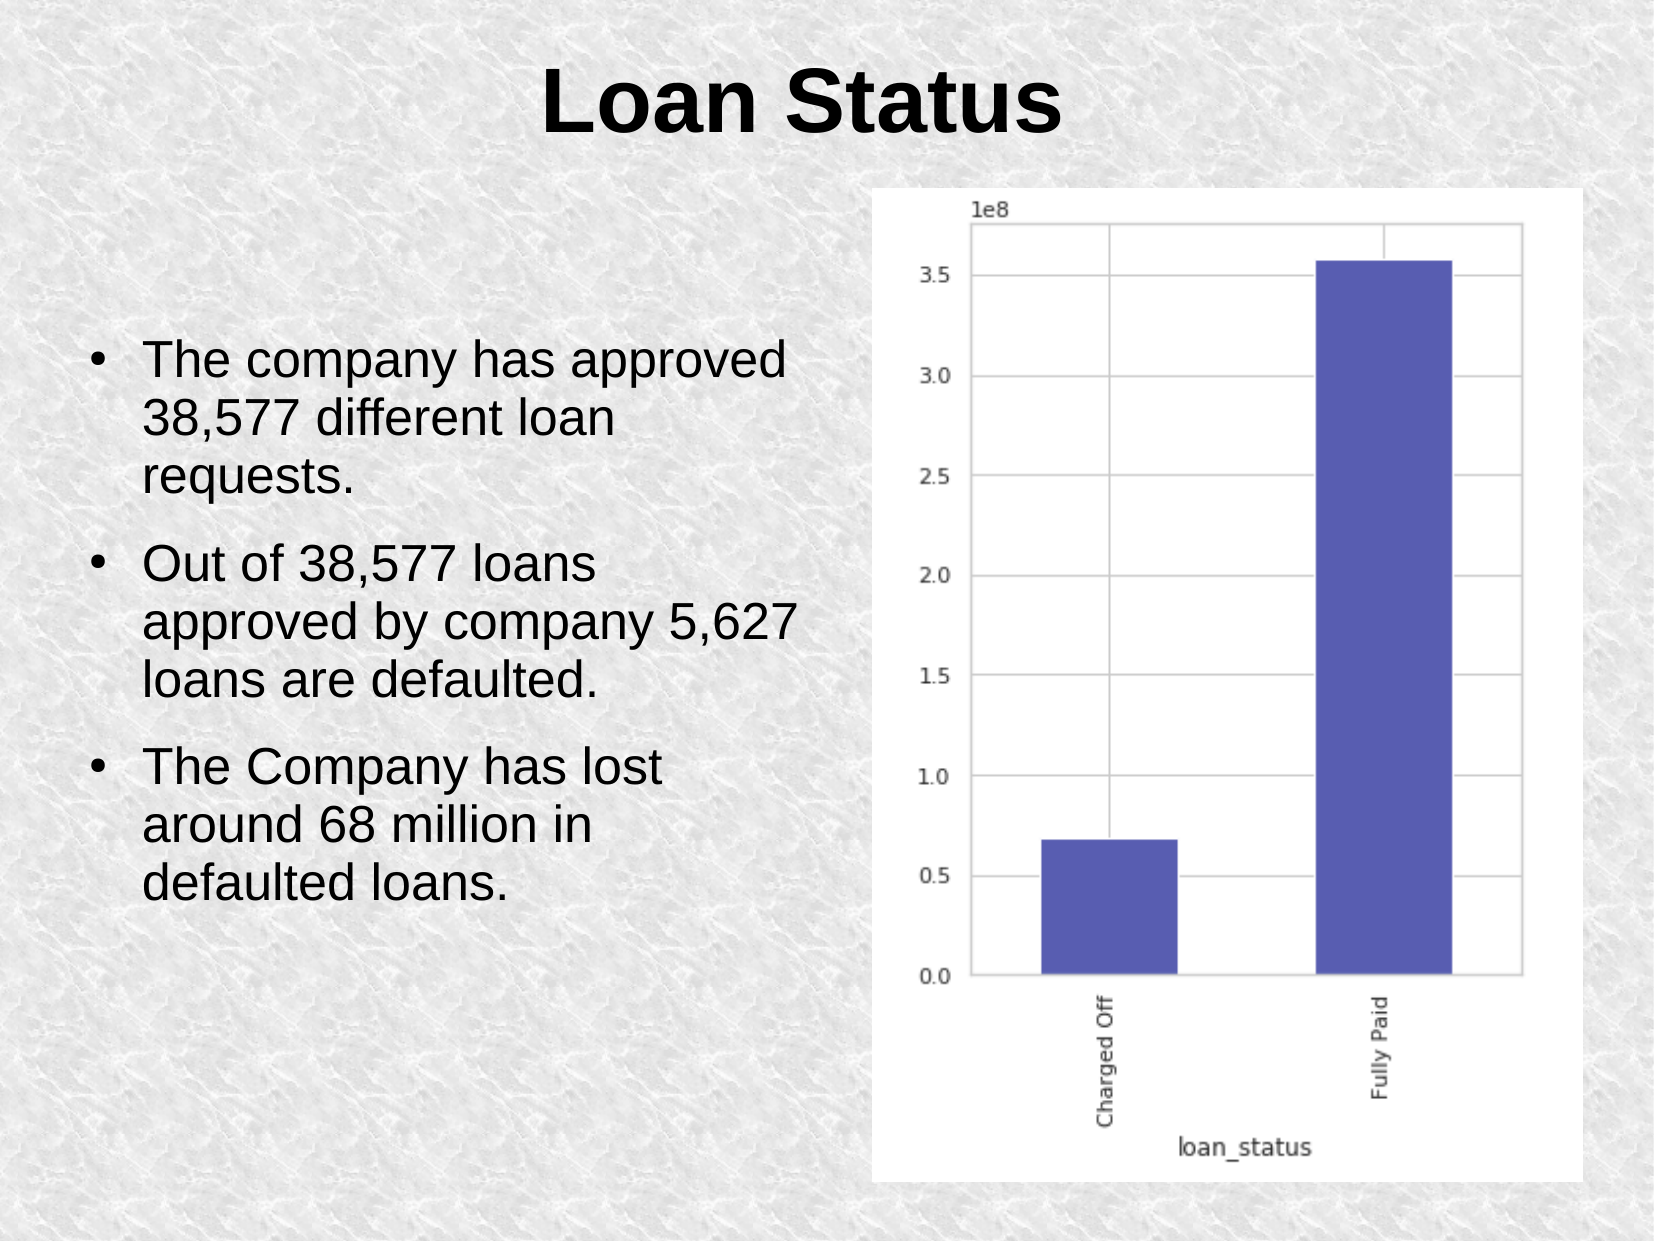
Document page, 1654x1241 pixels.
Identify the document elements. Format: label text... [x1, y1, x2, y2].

title Loan Status [59, 23, 1548, 178]
picture [0, 0, 1654, 1241]
list The company has approved 38,577 different loan requests. Out of 38,577 loans approved by company 5,627 loans are defaulted. The Company has lost around 68 million in defaulted loans. [70, 330, 815, 1098]
